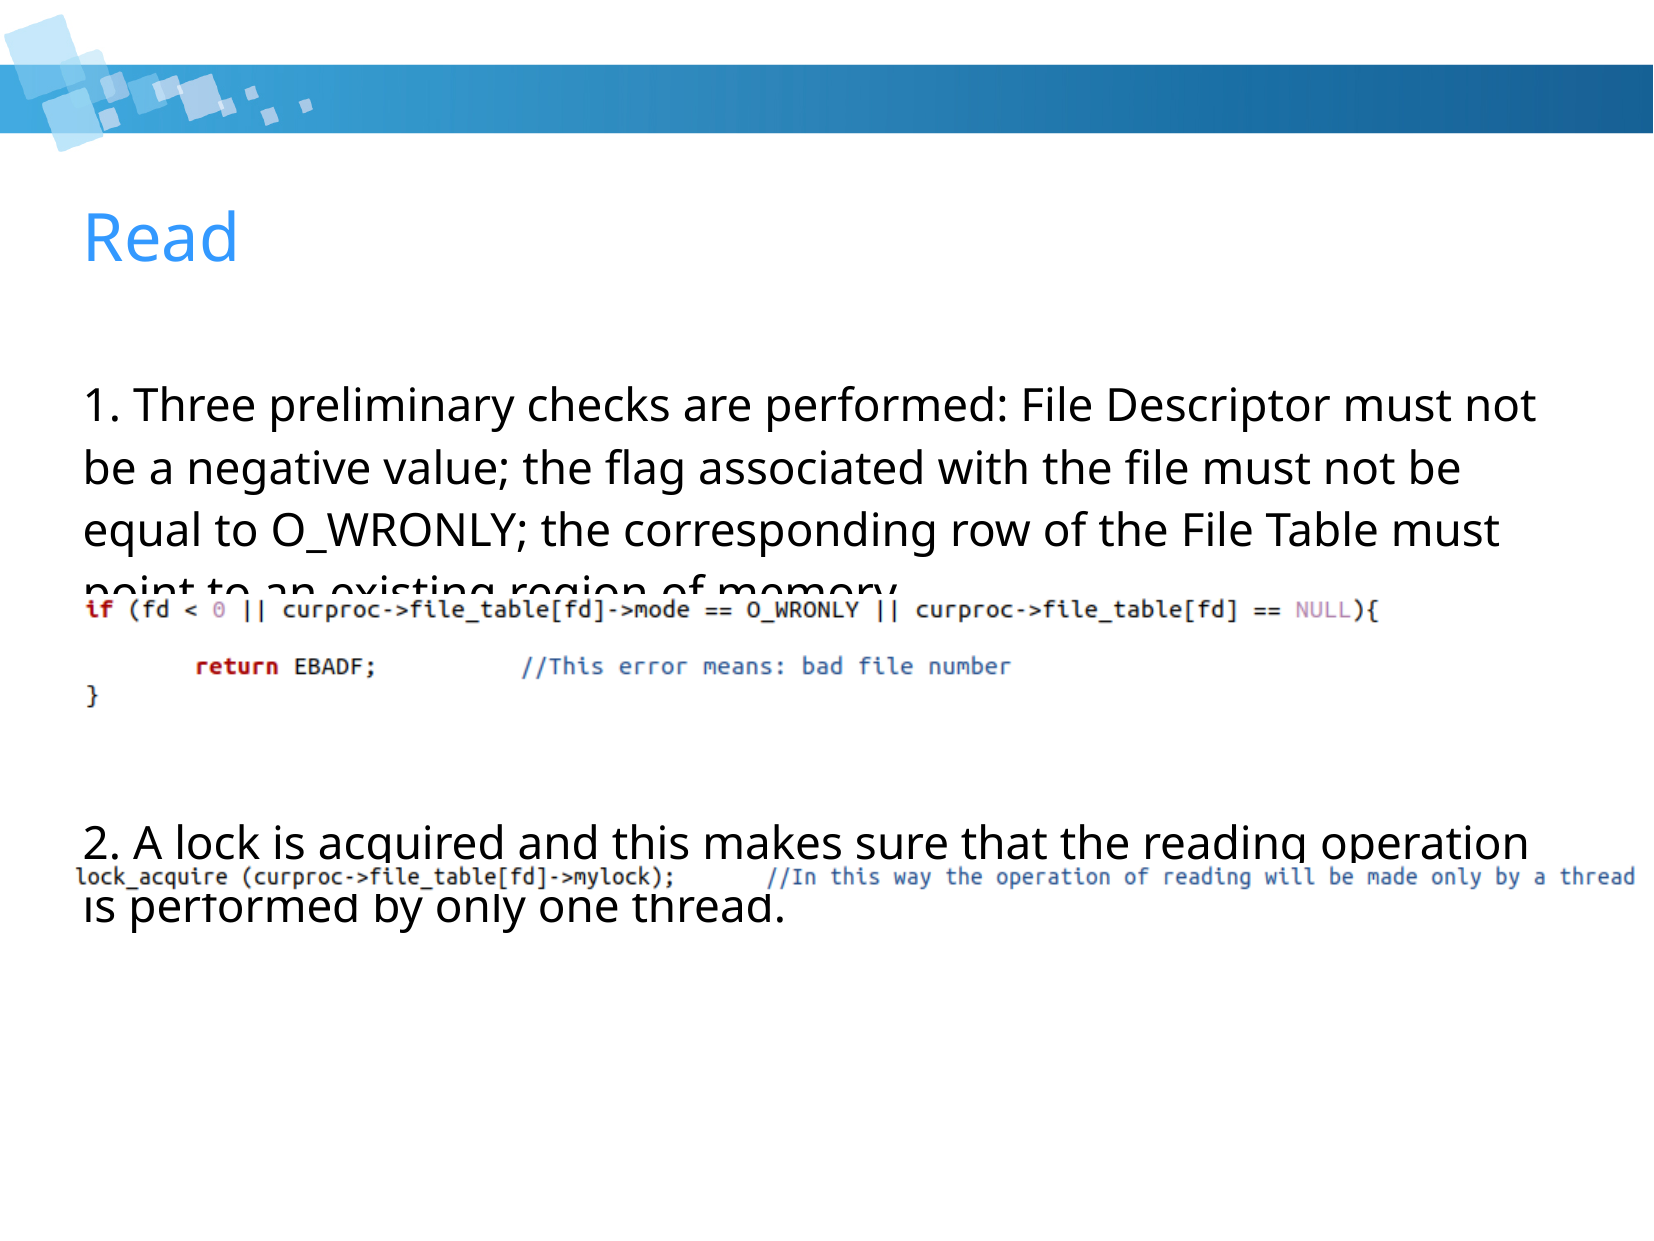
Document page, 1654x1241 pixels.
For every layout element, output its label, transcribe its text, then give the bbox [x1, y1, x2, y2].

list 1. Three preliminary checks are performed: File Descriptor must not be a negative value; the flag associated with the file must not be equal to O_WRONLY; the corresponding row of the File Table must point to an existing region of memory. 2. A lock is acquired and this makes sure that the reading operation is performed by only one thread. [82, 894, 1571, 1093]
title Read [82, 132, 1571, 340]
list 1. Three preliminary checks are performed: File Descriptor must not be a negative value; the flag associated with the file must not be equal to O_WRONLY; the corresponding row of the File Table must point to an existing region of memory. 2. A lock is acquired and this makes sure that the reading operation is performed by only one thread. [82, 372, 1571, 863]
picture [0, 0, 1653, 1238]
